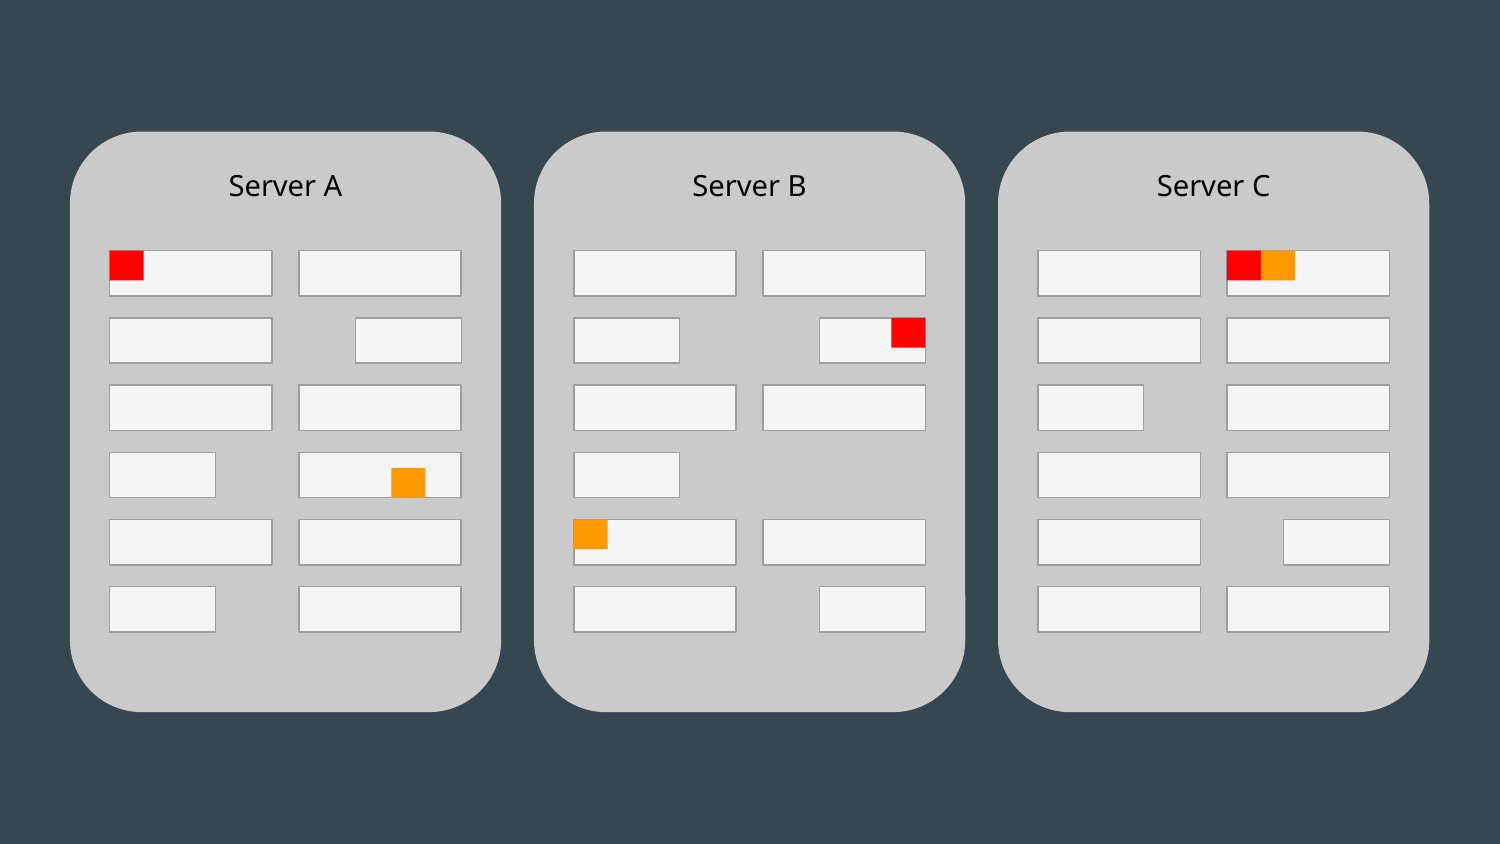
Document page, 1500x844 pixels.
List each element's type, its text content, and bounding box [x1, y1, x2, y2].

text_box [1037, 452, 1201, 498]
text_box [109, 586, 216, 632]
text_box [109, 317, 273, 364]
text_box [1226, 317, 1390, 364]
text_box [762, 519, 926, 565]
text_box [109, 250, 273, 296]
text_box [573, 519, 737, 565]
text_box [298, 452, 462, 498]
text_box [573, 452, 680, 498]
text_box Server C [998, 131, 1430, 713]
text_box [573, 586, 737, 632]
text_box [355, 317, 462, 364]
text_box [109, 519, 273, 565]
text_box [573, 385, 737, 431]
text_box [298, 519, 462, 565]
text_box [298, 385, 462, 431]
text_box [573, 317, 680, 364]
text_box Server A [69, 131, 502, 713]
text_box [1226, 250, 1390, 296]
text_box [298, 586, 462, 632]
text_box [1226, 452, 1390, 498]
text_box [573, 250, 737, 296]
text_box [1037, 385, 1144, 431]
text_box [109, 385, 273, 431]
text_box [298, 250, 462, 296]
text_box [1037, 586, 1201, 632]
text_box [109, 452, 216, 498]
text_box Server B [533, 131, 966, 713]
text_box [819, 586, 926, 632]
text_box [1226, 385, 1390, 431]
text_box [1037, 250, 1201, 296]
text_box [762, 385, 926, 431]
text_box [1226, 586, 1390, 632]
text_box [1283, 519, 1390, 565]
text_box [1037, 317, 1201, 364]
text_box [762, 250, 926, 296]
text_box [1037, 519, 1201, 565]
text_box [819, 317, 926, 364]
